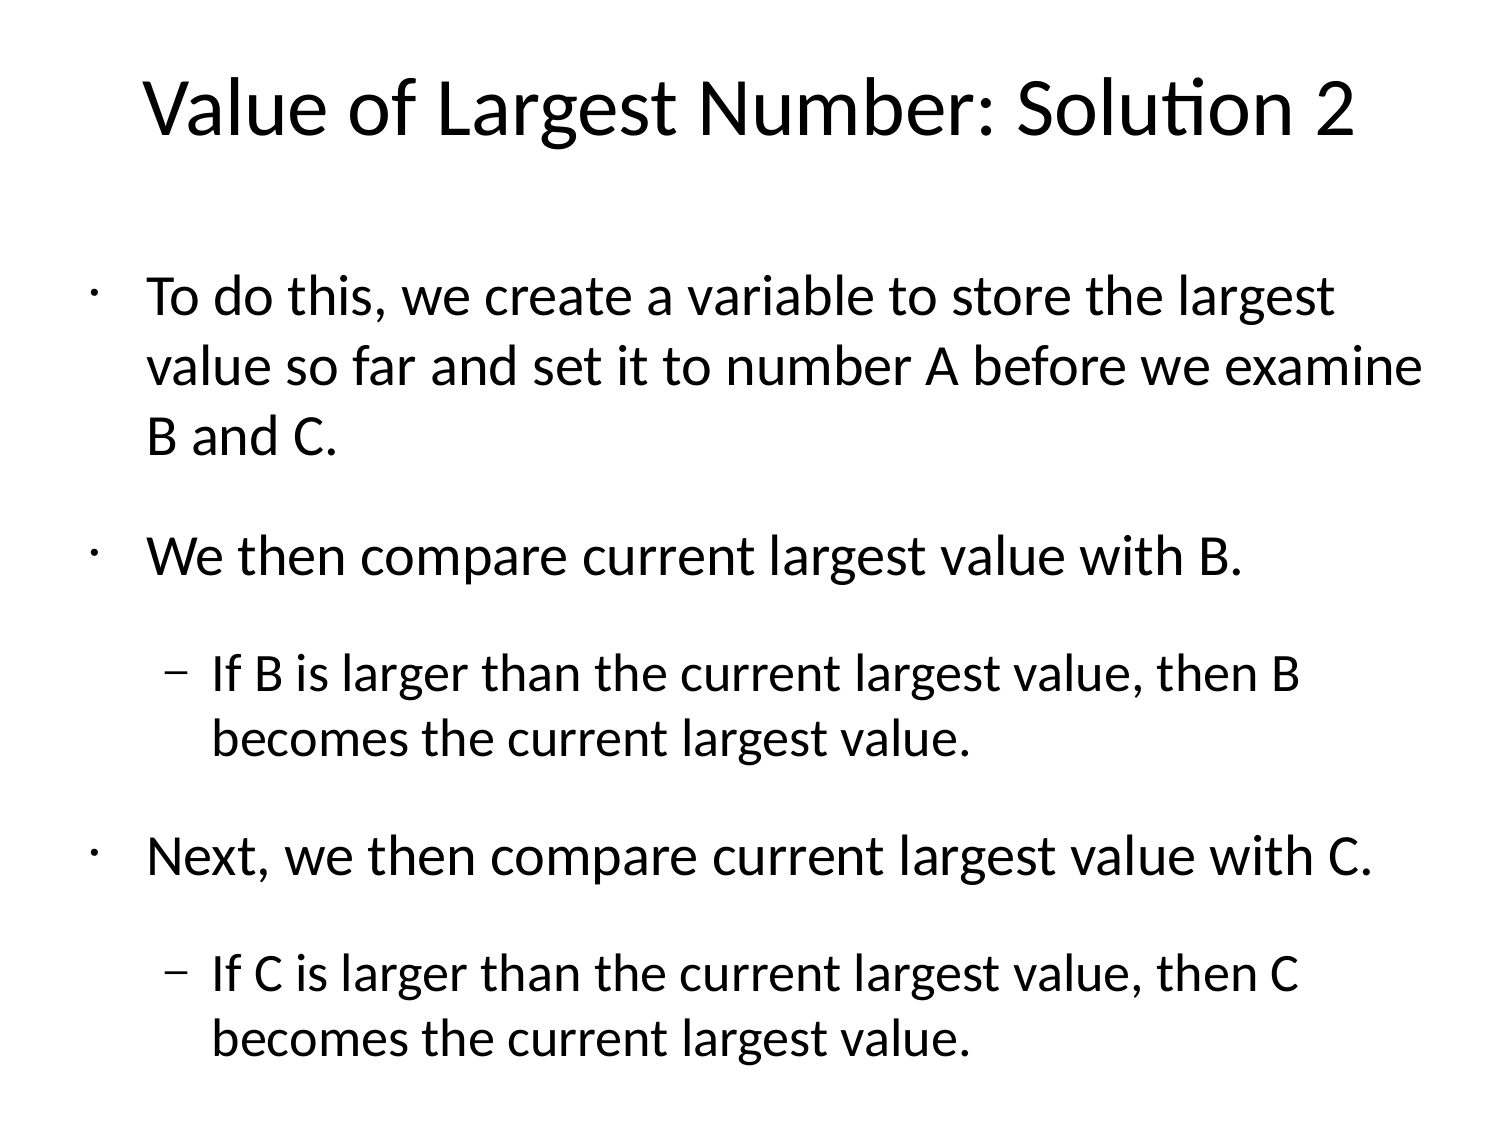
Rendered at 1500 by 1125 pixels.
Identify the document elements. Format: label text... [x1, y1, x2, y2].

list To do this, we create a variable to store the largest value so far and set it to number A before we examine B and C. We then compare current largest value with B. If B is larger than the current largest value, then B becomes the current largest value. Next, we then compare current largest value with C. If C is larger than the current largest value, then C becomes the current largest value. [75, 249, 1450, 1025]
title Value of Largest Number: Solution 2 [75, 45, 1425, 233]
